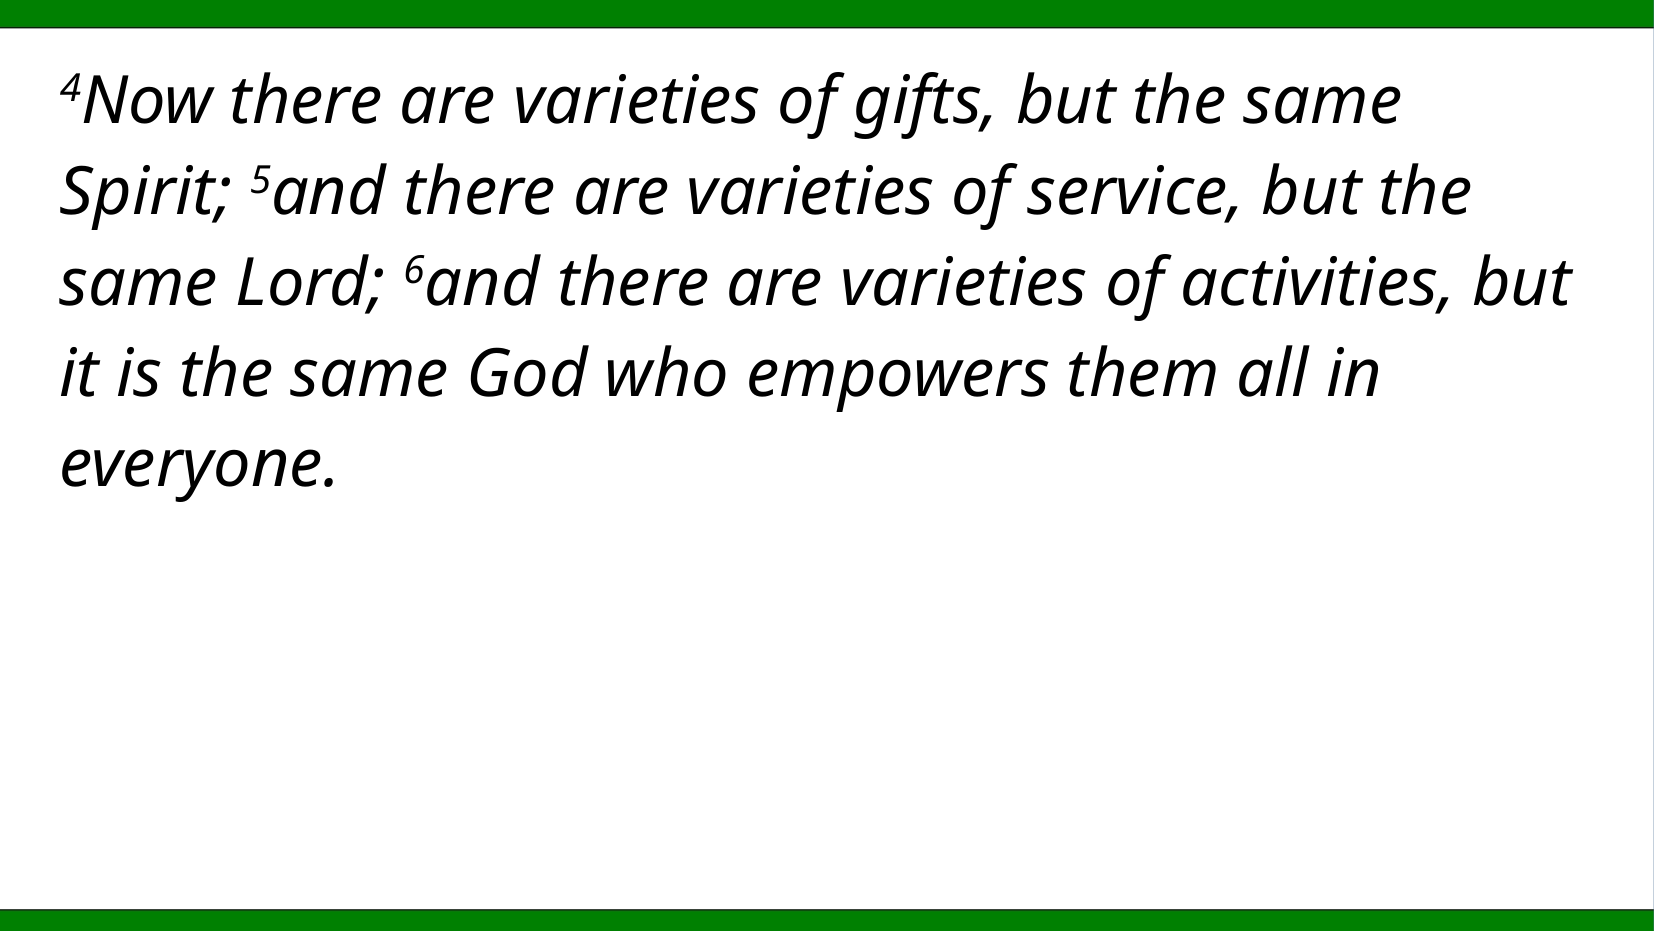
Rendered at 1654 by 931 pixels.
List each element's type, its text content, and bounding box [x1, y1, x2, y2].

picture [0, 0, 1654, 931]
text_box 4Now there are varieties of gifts, but the same Spirit; 5and there are varieties of service, but the same Lord; 6and there are varieties of activities, but it is the same God who empowers them all in everyone. [45, 45, 1606, 504]
